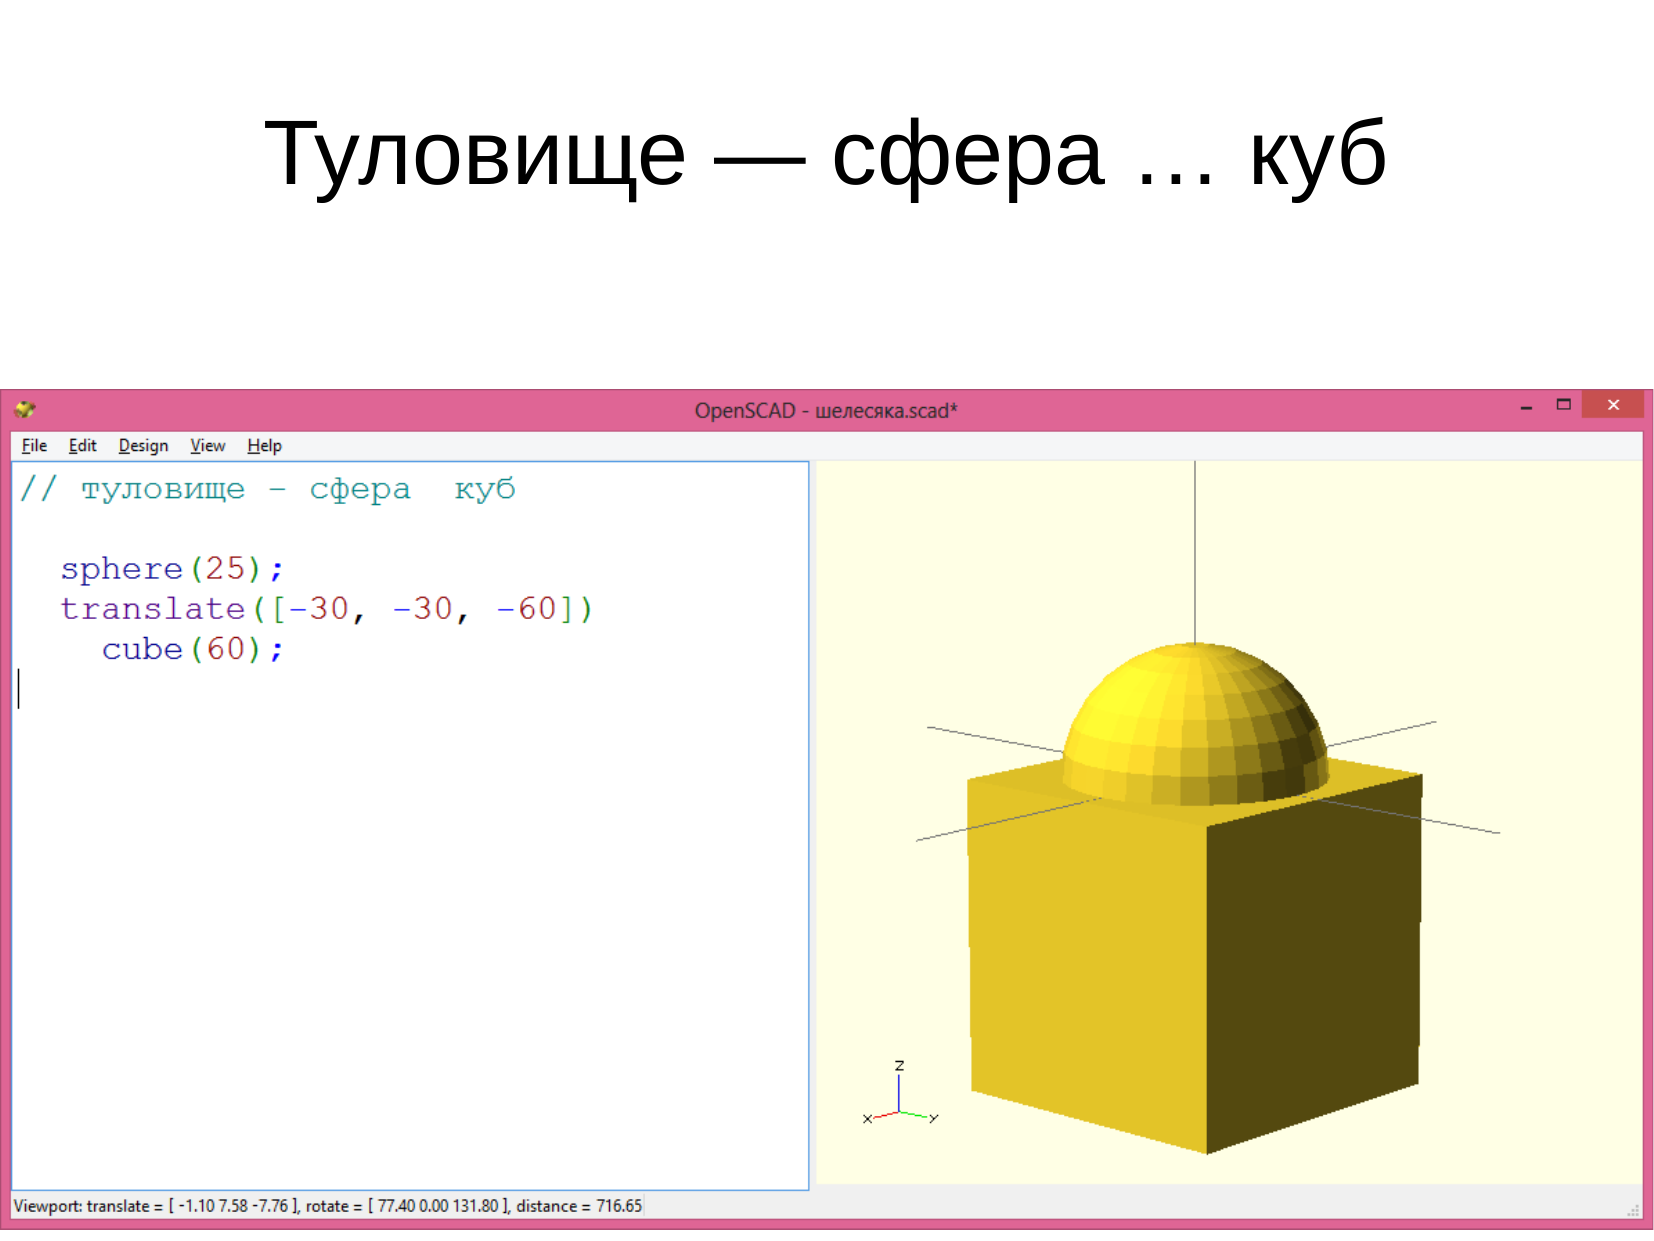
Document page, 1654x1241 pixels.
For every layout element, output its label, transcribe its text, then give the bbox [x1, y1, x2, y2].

title Туловище — сфера … куб [82, 49, 1571, 257]
picture [0, 389, 1654, 1230]
